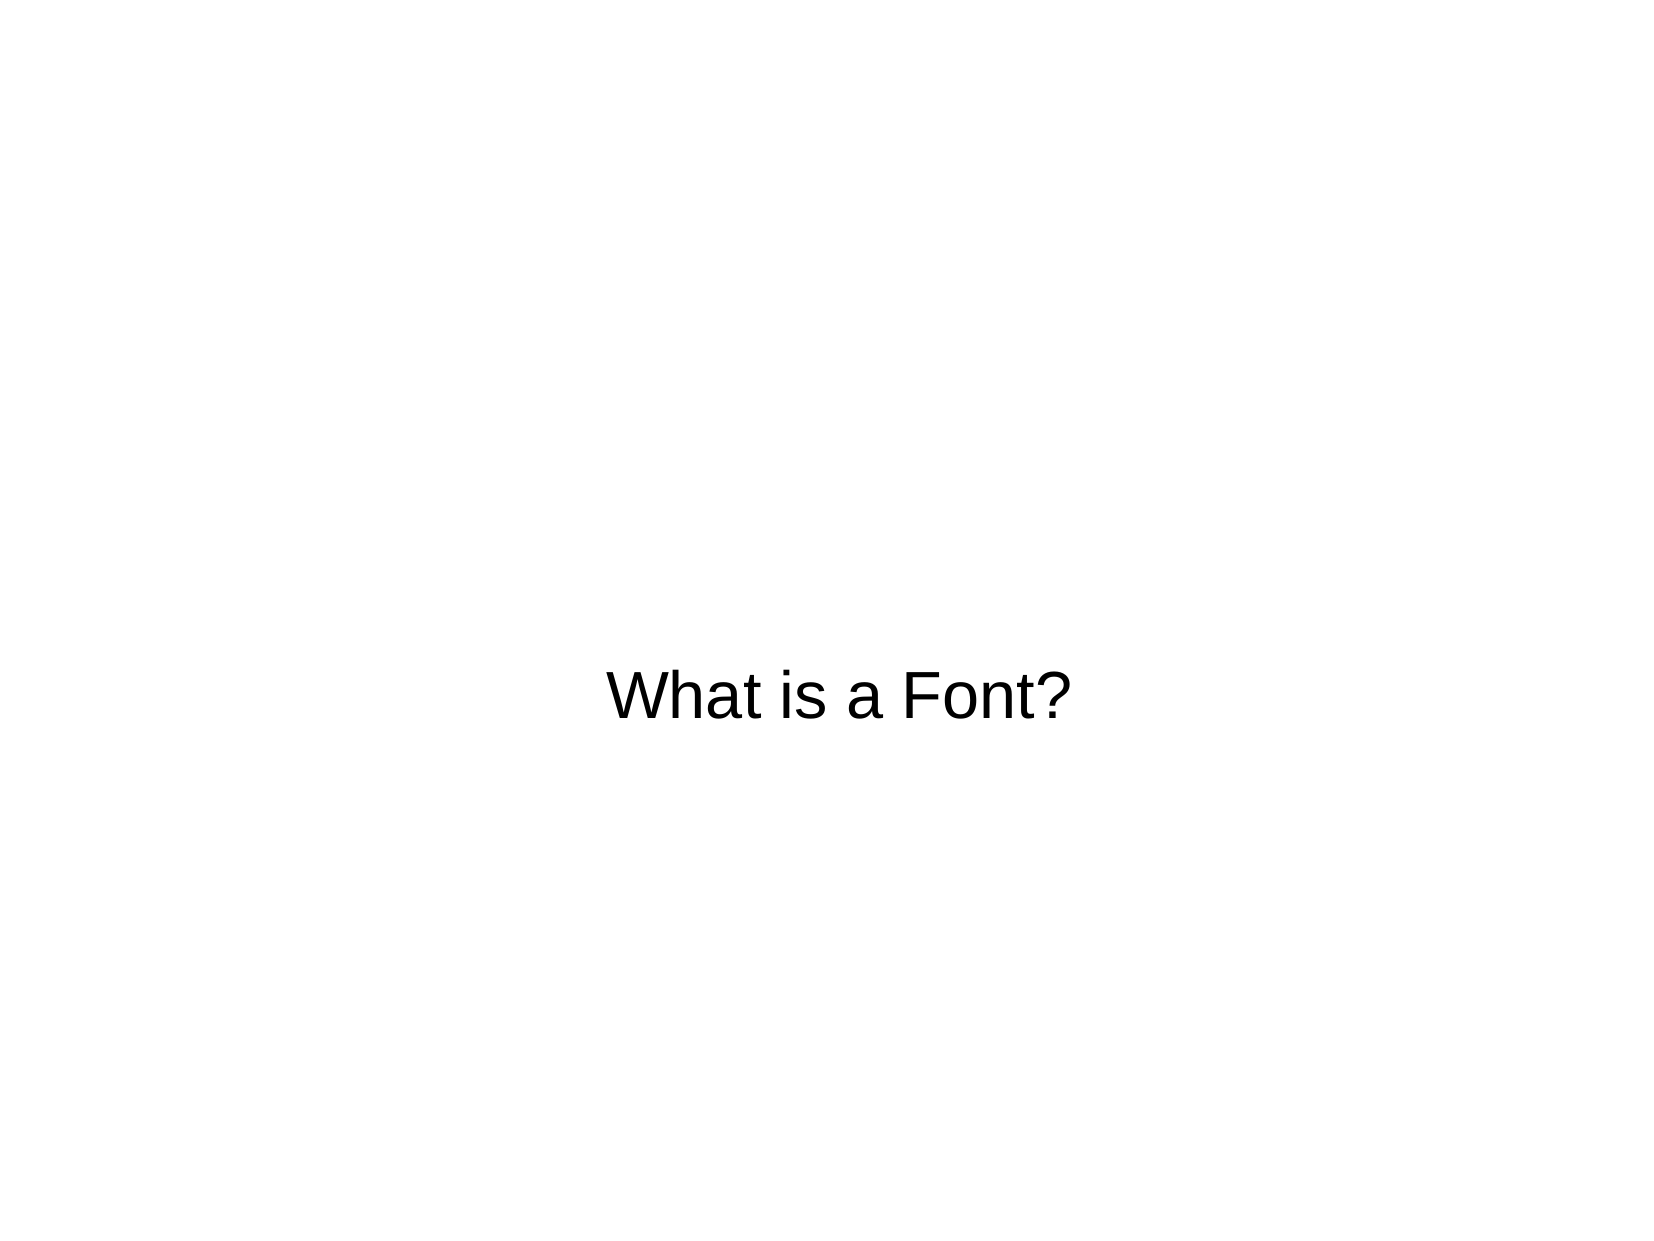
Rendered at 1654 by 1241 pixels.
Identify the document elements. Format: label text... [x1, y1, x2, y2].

subtitle What is a Font? [25, 233, 1654, 1158]
